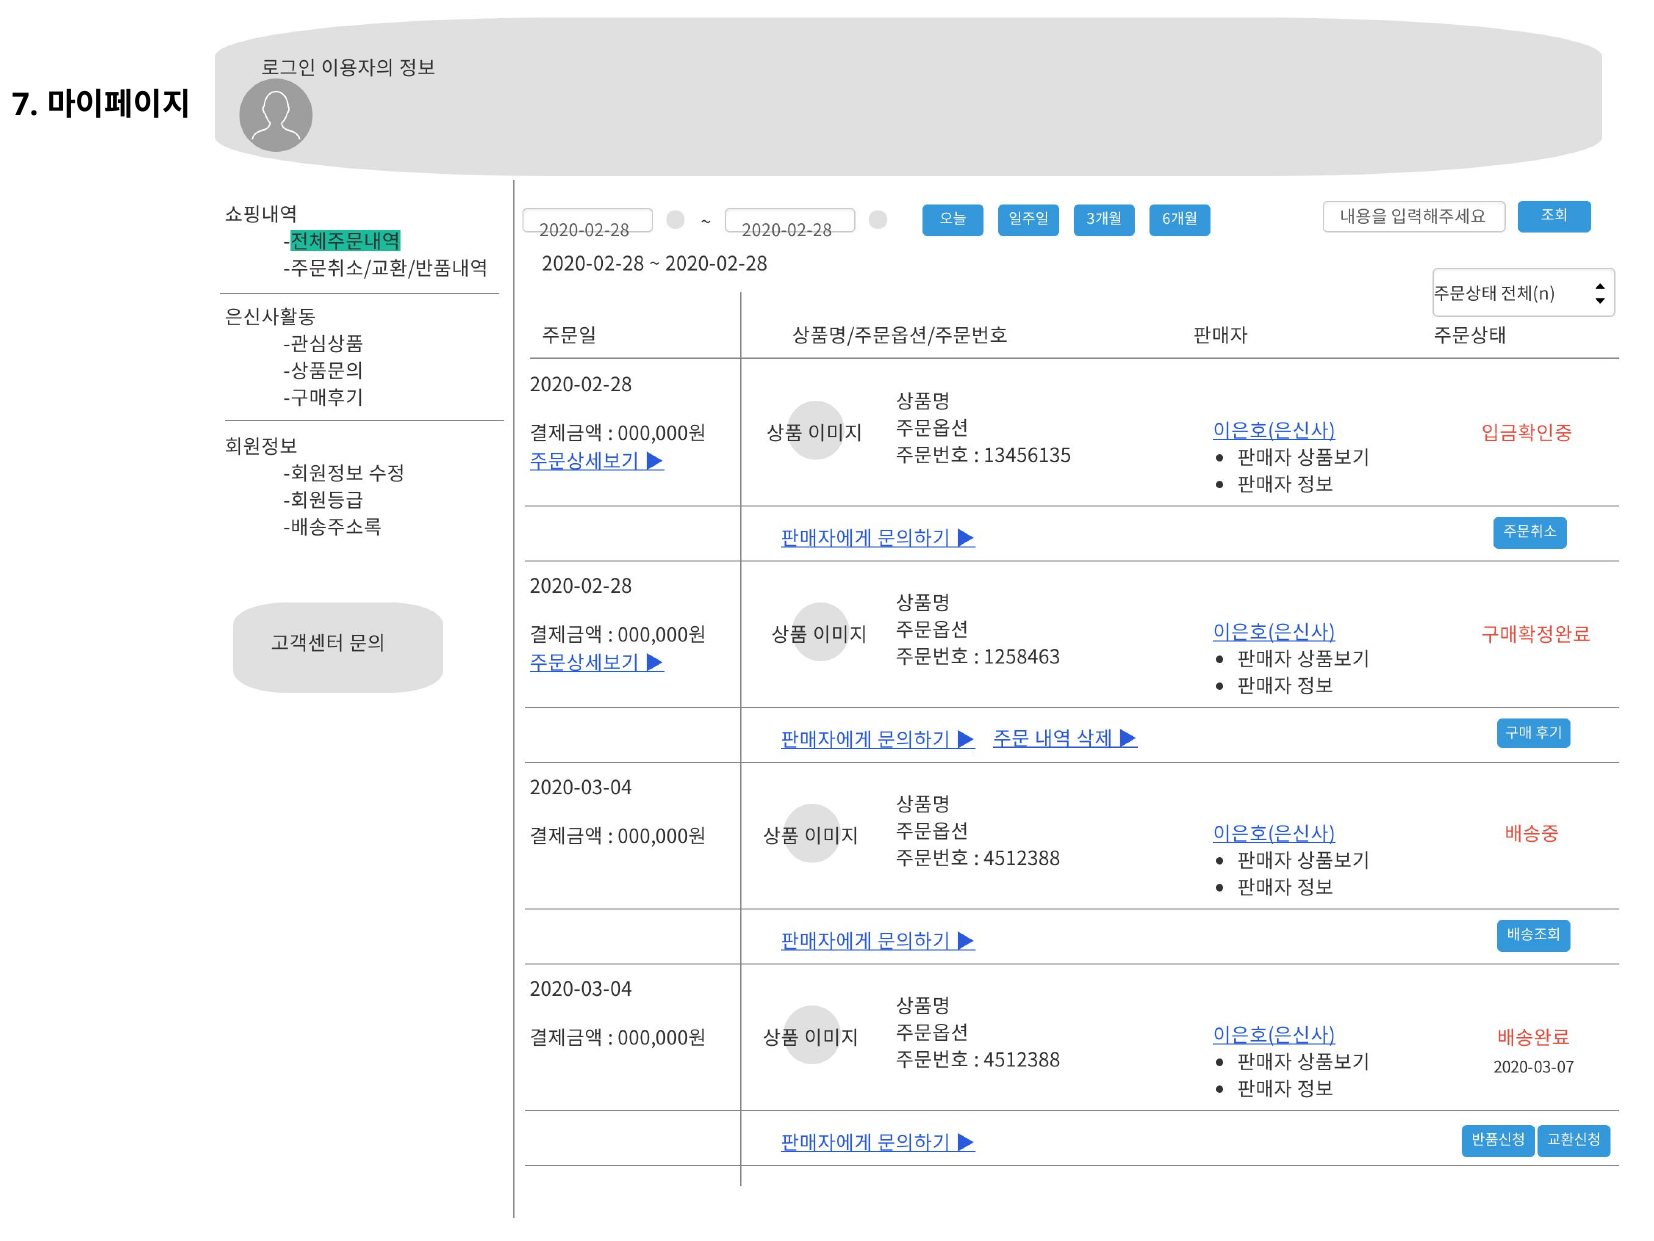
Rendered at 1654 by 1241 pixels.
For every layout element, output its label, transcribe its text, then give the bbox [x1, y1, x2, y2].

text_box 7. 마이페이지 [11, 59, 768, 146]
picture [200, 5, 1654, 1241]
